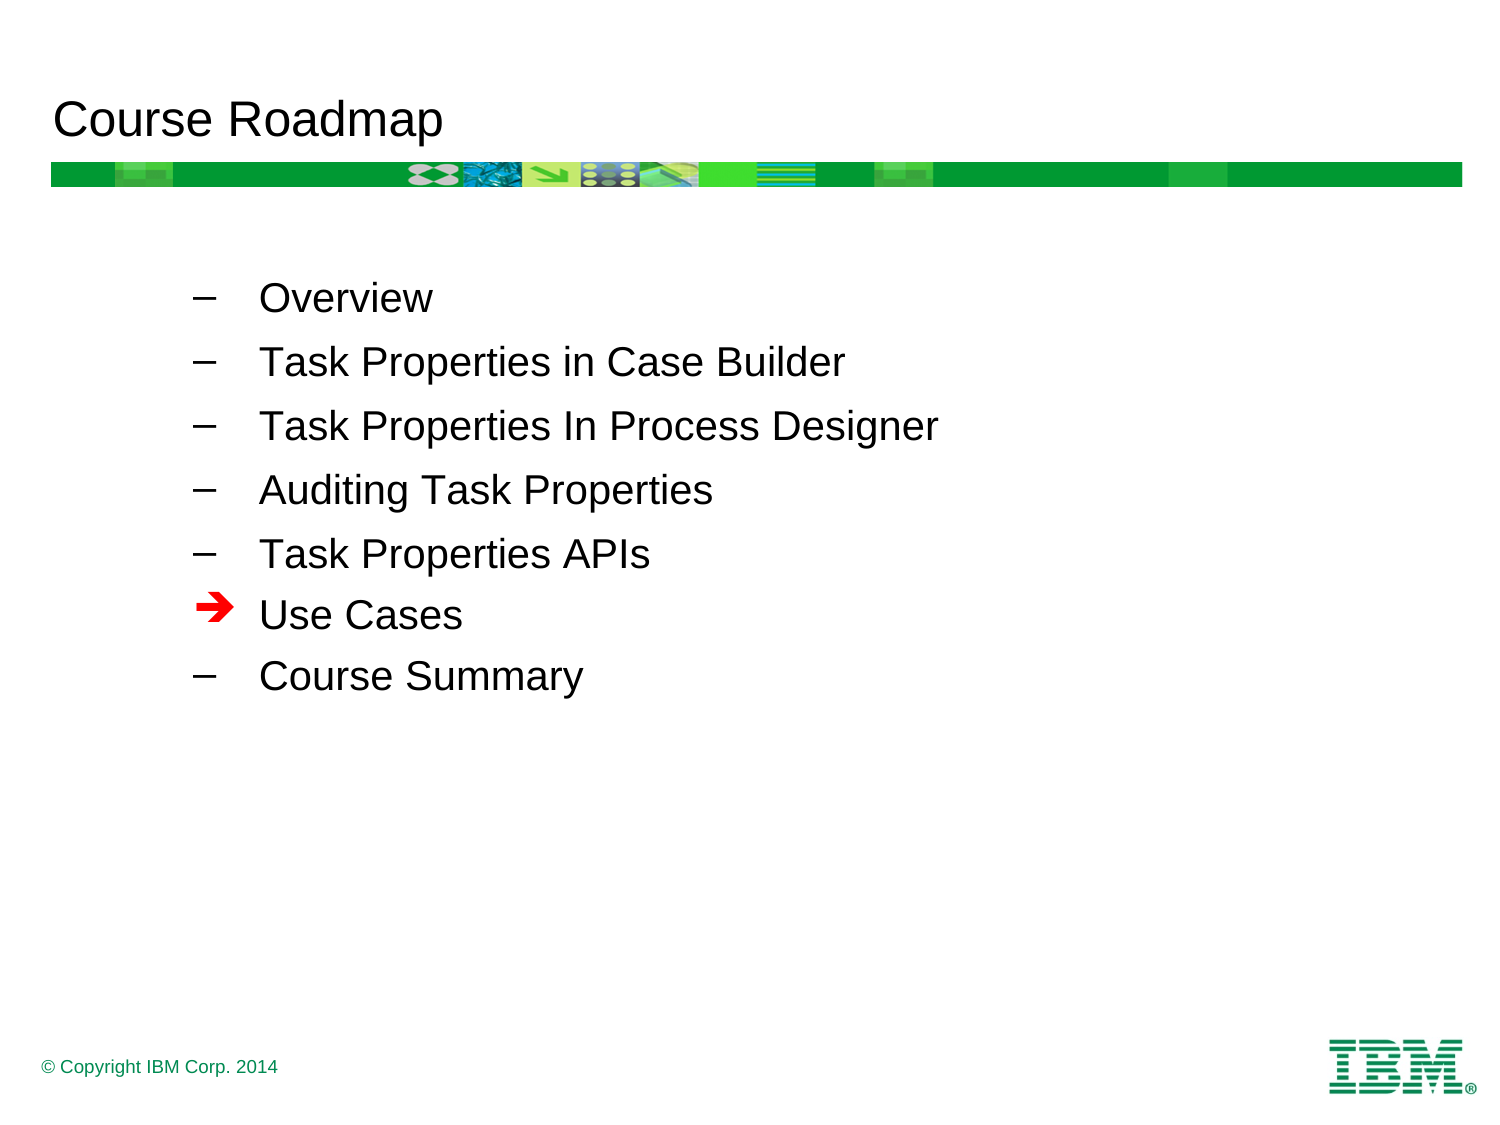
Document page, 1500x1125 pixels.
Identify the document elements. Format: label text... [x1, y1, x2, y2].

list Overview Task Properties in Case Builder Task Properties In Process Designer Auditing Task Properties Task Properties APIs Use Cases Course Summary [75, 262, 1426, 1005]
picture [50, 161, 1463, 189]
title Course Roadmap [37, 45, 1388, 188]
picture [1327, 1037, 1479, 1096]
